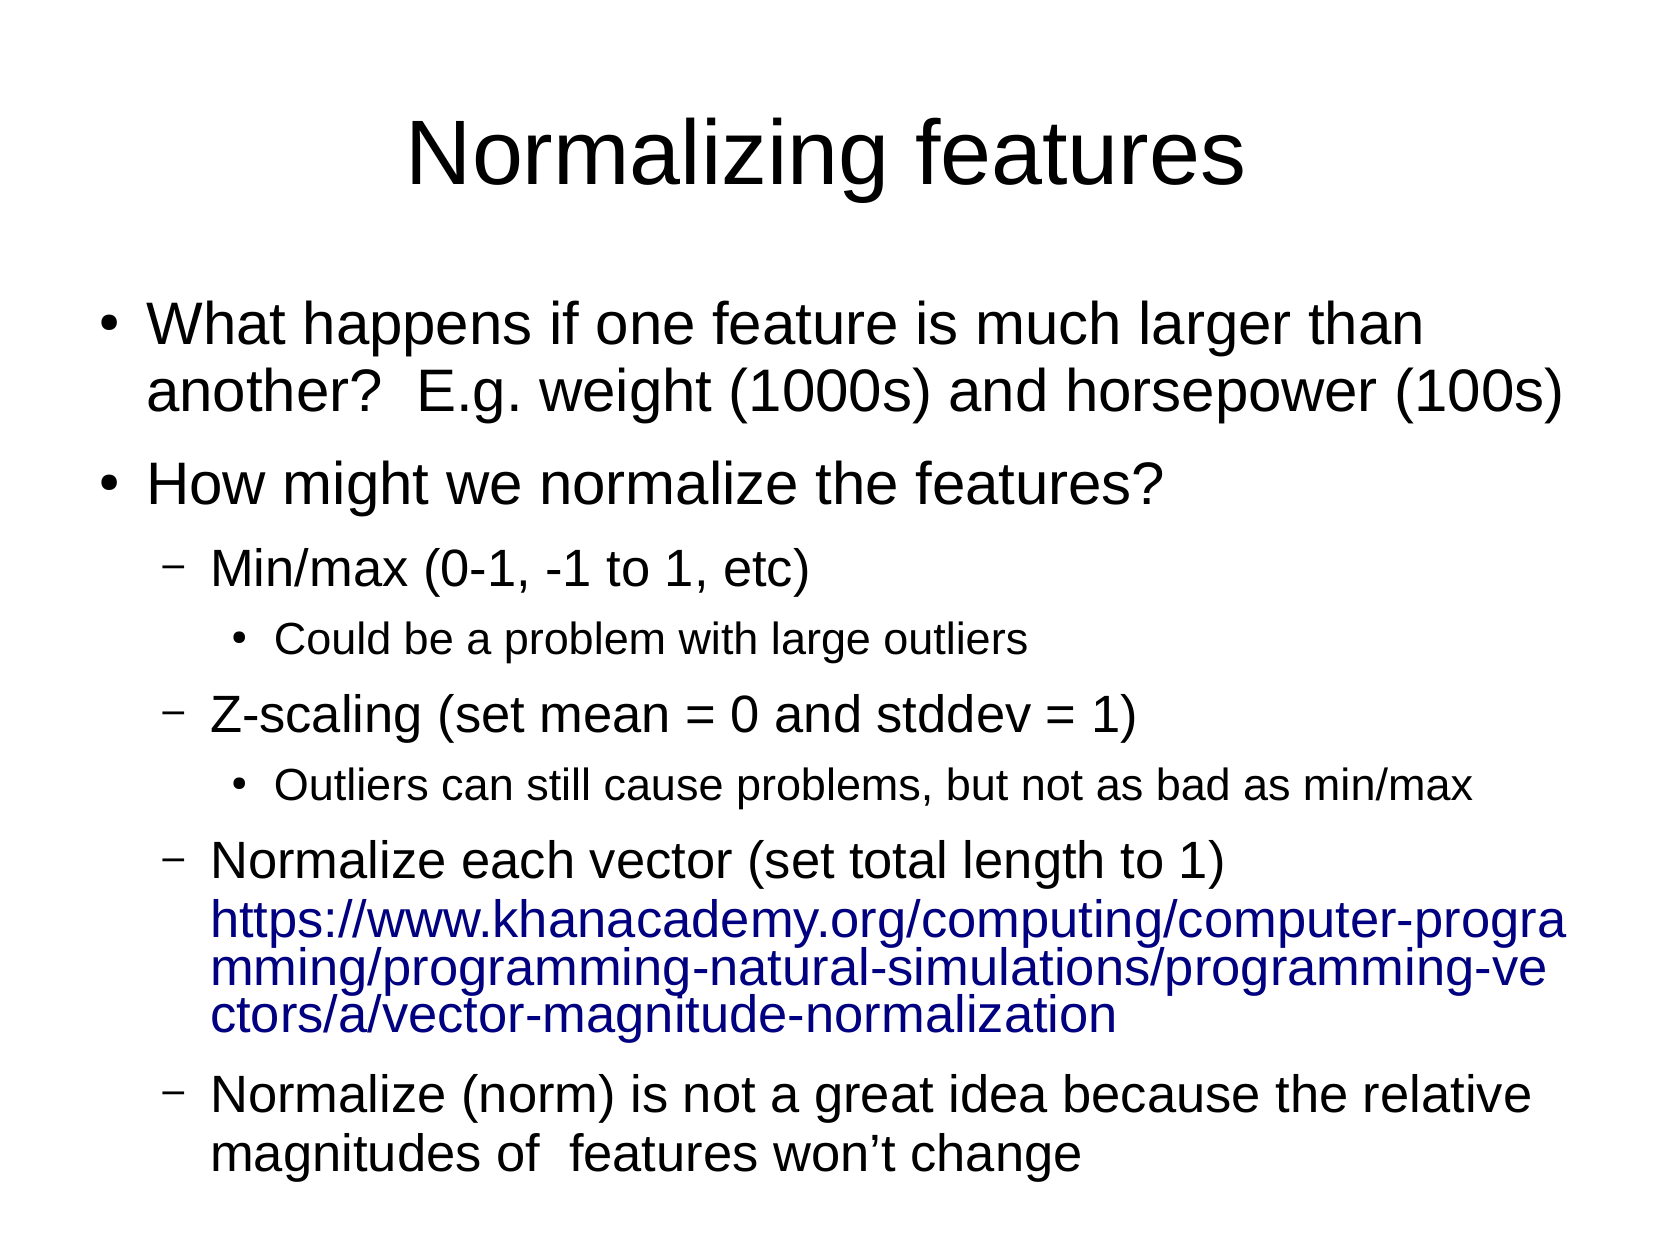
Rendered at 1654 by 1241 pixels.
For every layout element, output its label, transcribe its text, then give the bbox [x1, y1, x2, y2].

list What happens if one feature is much larger than another? E.g. weight (1000s) and horsepower (100s) How might we normalize the features? Min/max (0-1, -1 to 1, etc) Could be a problem with large outliers Z-scaling (set mean = 0 and stddev = 1) Outliers can still cause problems, but not as bad as min/max Normalize each vector (set total length to 1) https://www.khanacademy.org/computing/computer-programming/programming-natural-simulations/programming-vectors/a/vector-magnitude-normalization Normalize (norm) is not a great idea because the relative magnitudes of features won’t change [82, 290, 1571, 1126]
title Normalizing features [82, 49, 1571, 257]
